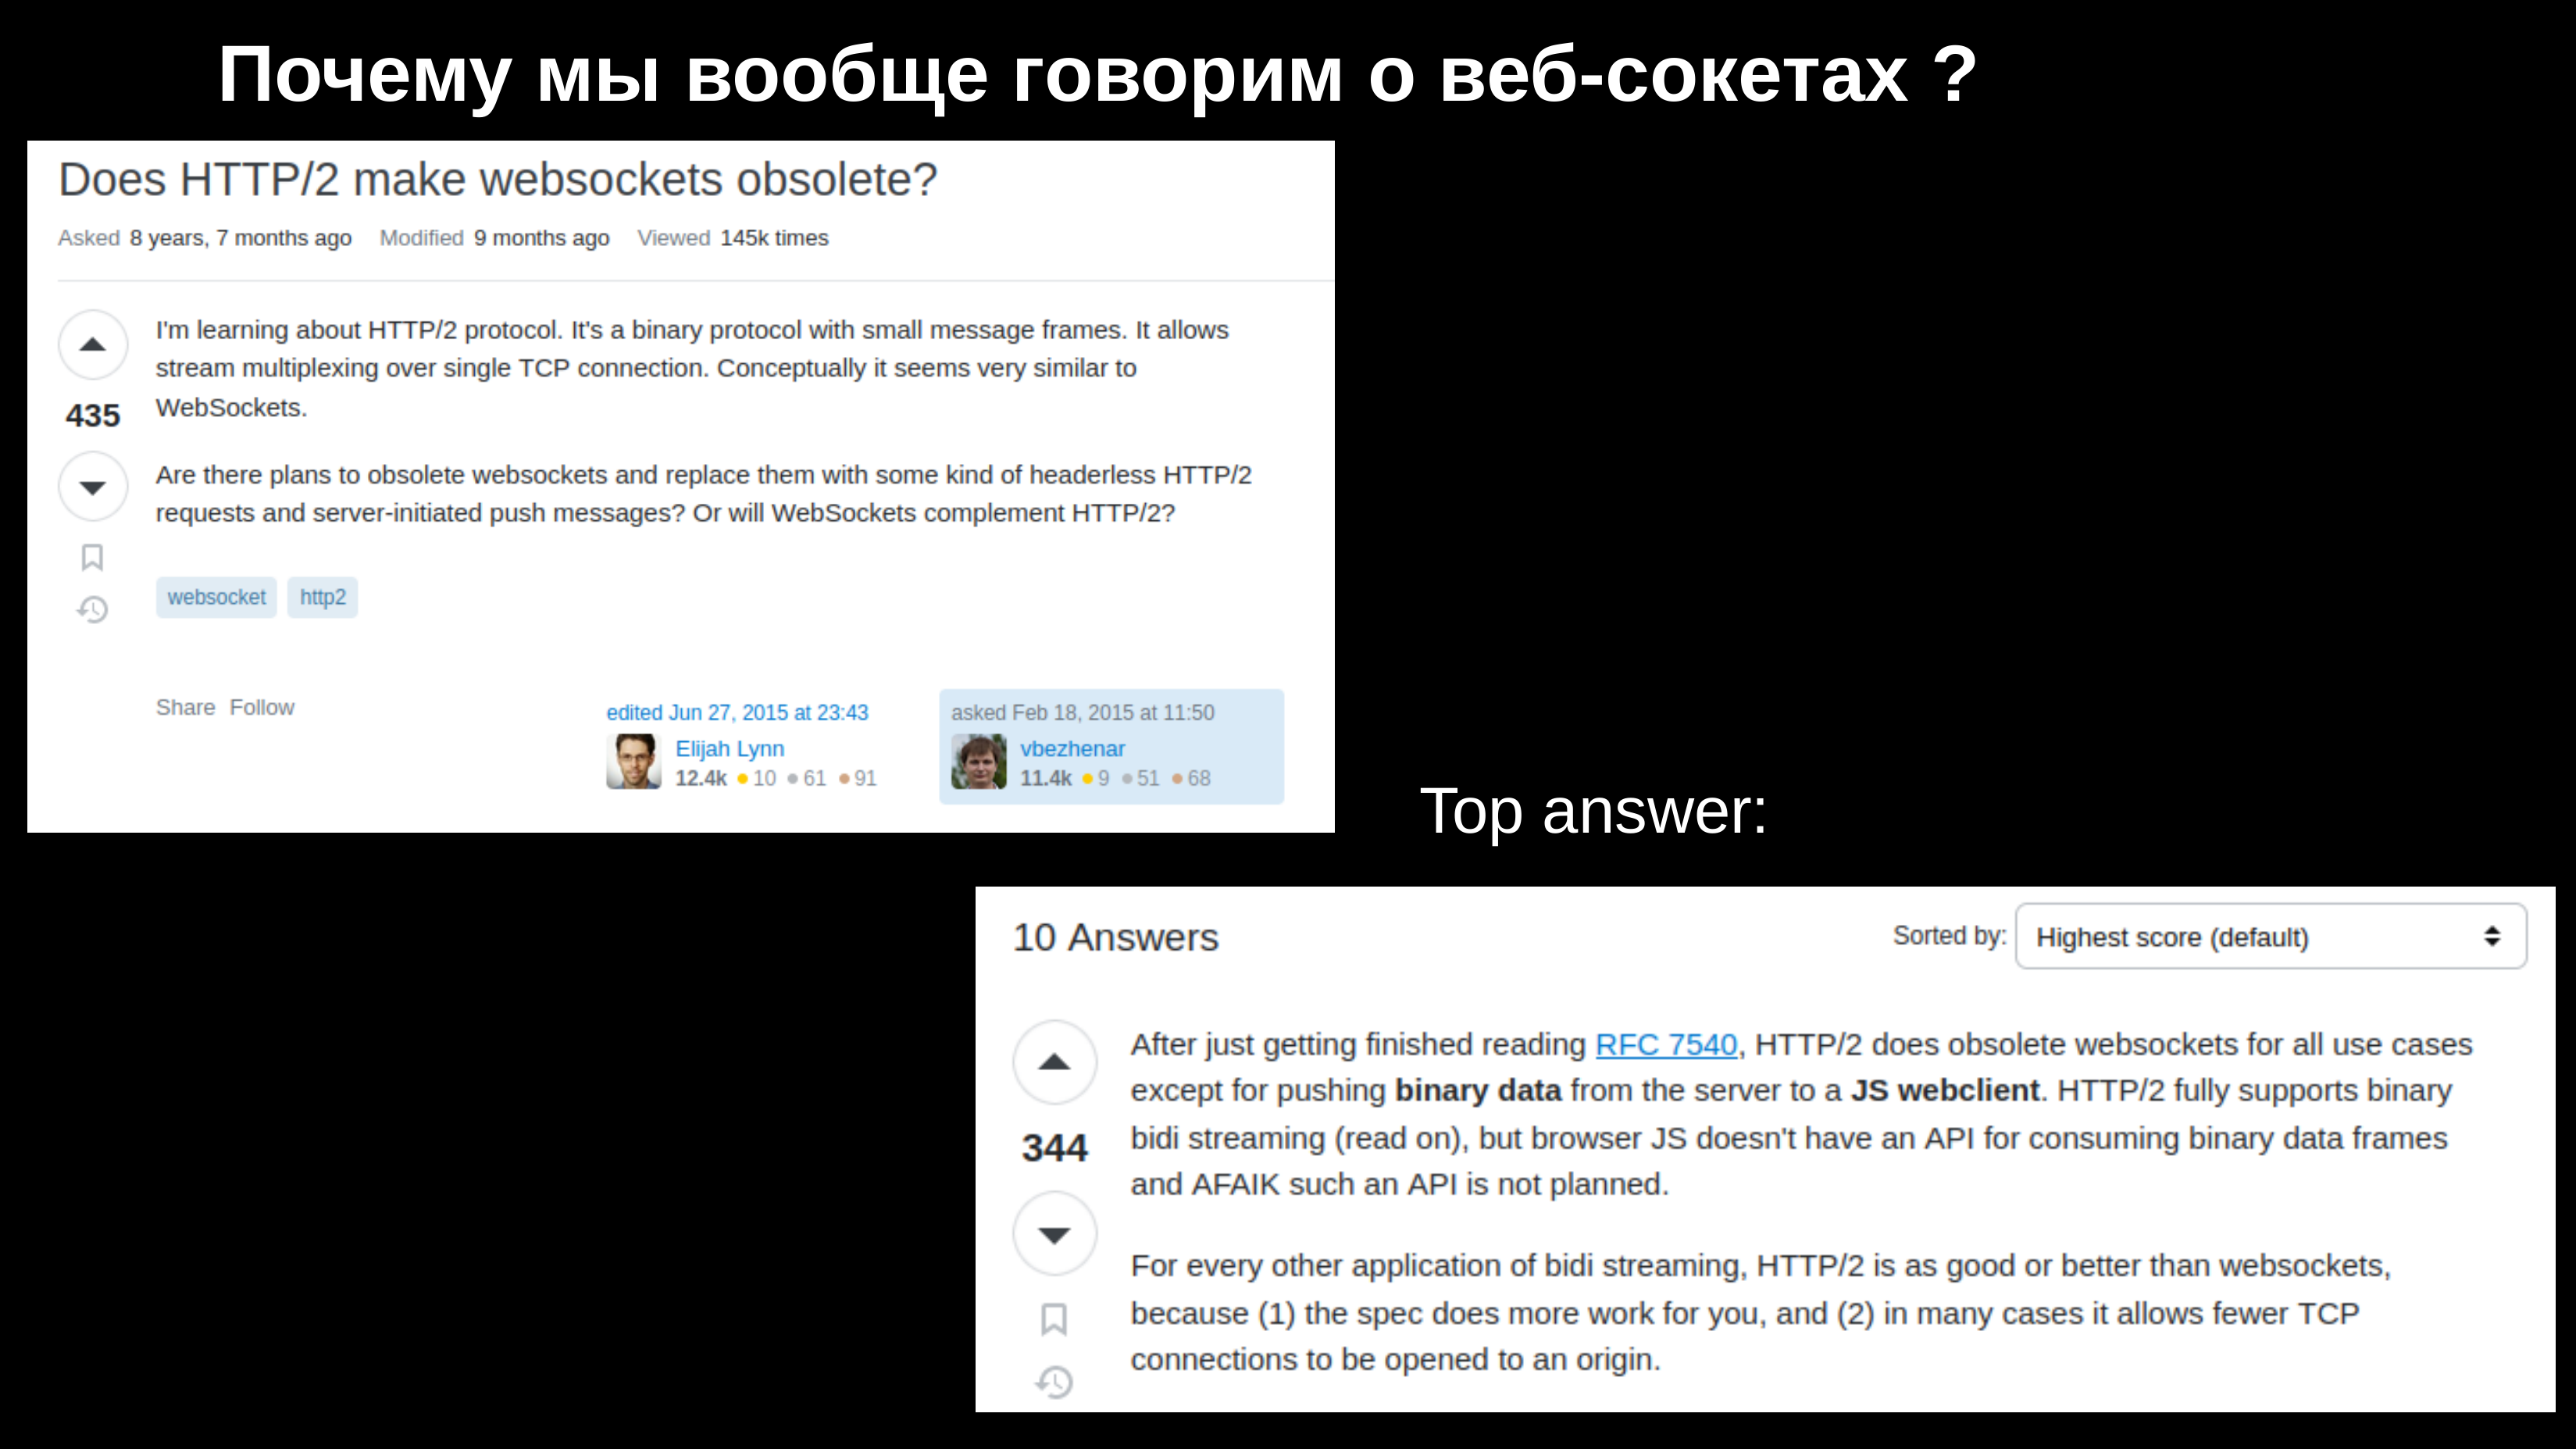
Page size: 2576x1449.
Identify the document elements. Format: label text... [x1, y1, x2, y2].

text_box Top answer: [1408, 755, 1796, 858]
title Почему мы вообще говорим о веб-сокетах ? [217, 21, 2349, 120]
picture [976, 887, 2556, 1413]
picture [27, 141, 1335, 833]
